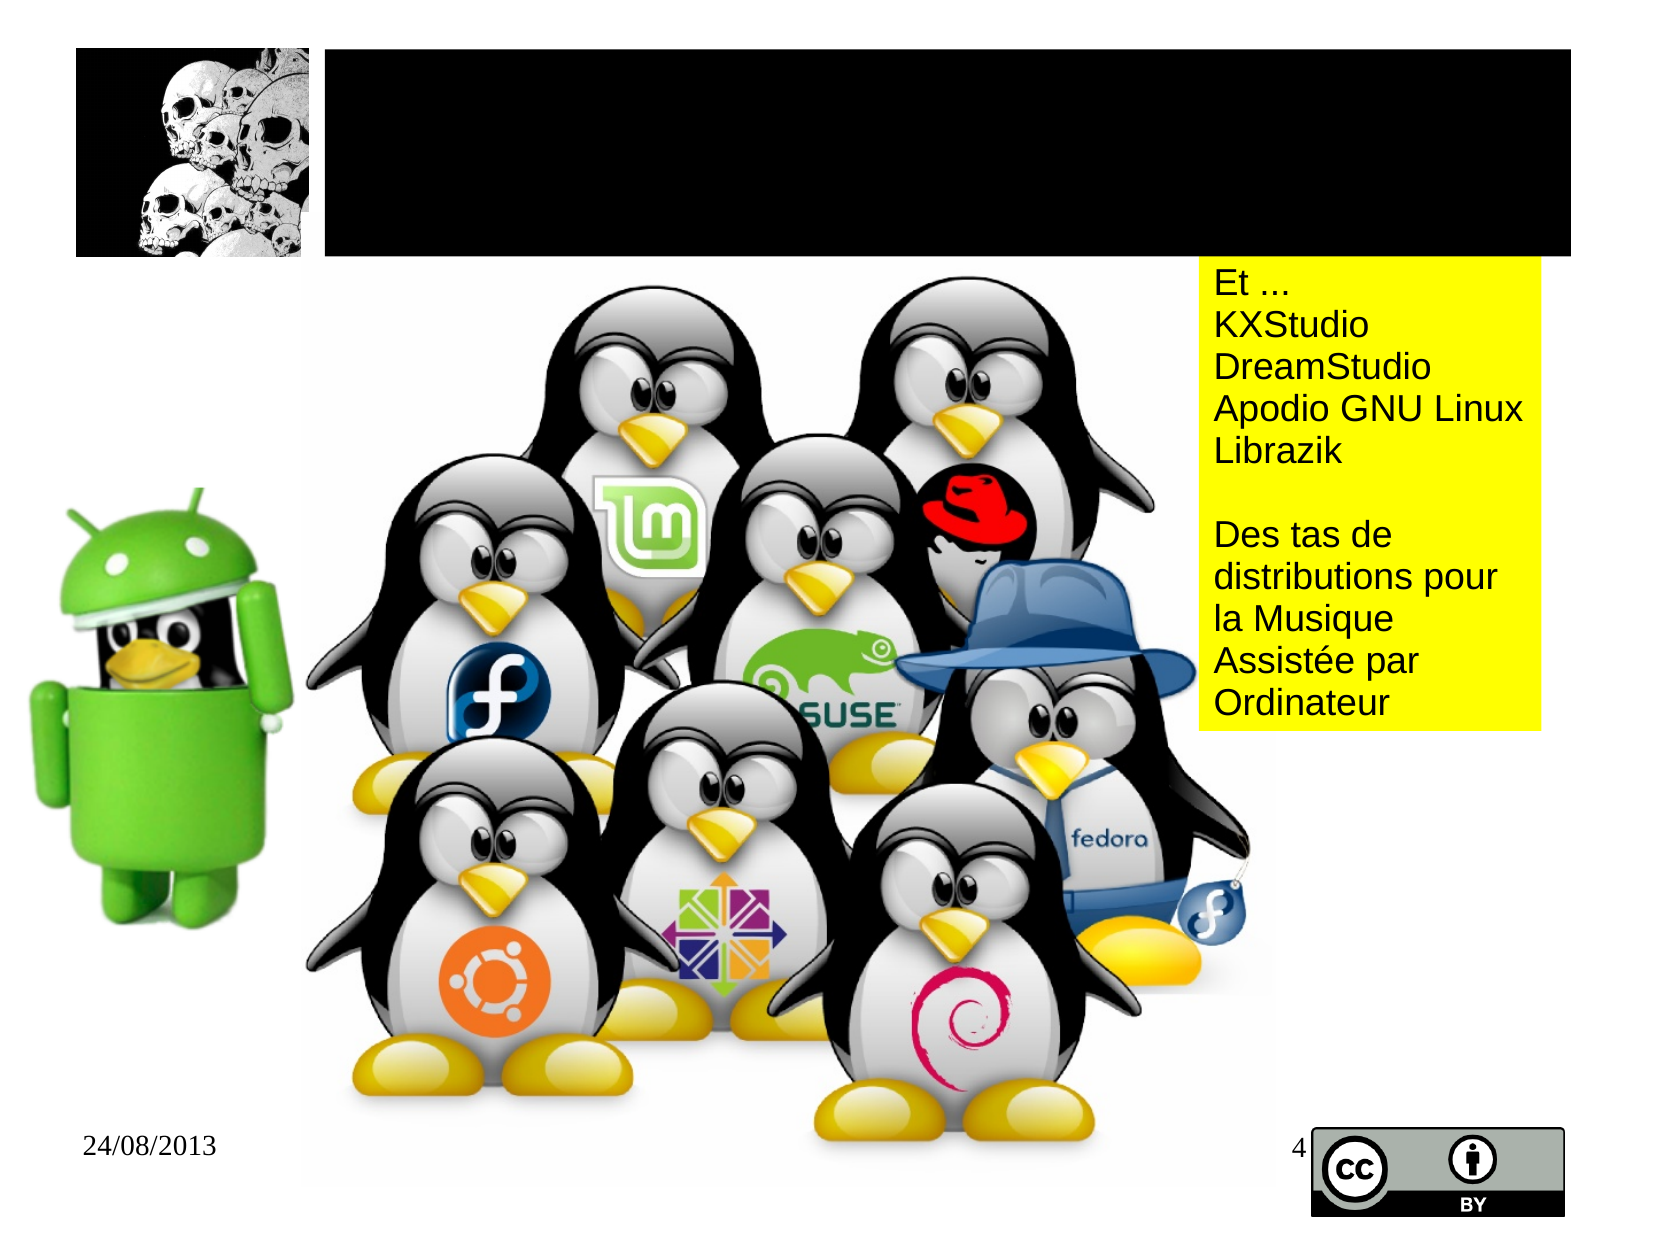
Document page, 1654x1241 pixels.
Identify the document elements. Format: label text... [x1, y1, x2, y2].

picture [11, 48, 1276, 1188]
text_box Et ... KXStudio DreamStudio Apodio GNU Linux Librazik Des tas de distributions pour la Musique Assistée par Ordinateur [1198, 257, 1542, 731]
picture [1311, 1127, 1565, 1217]
title Des distributions par dizaines [324, 49, 1571, 257]
